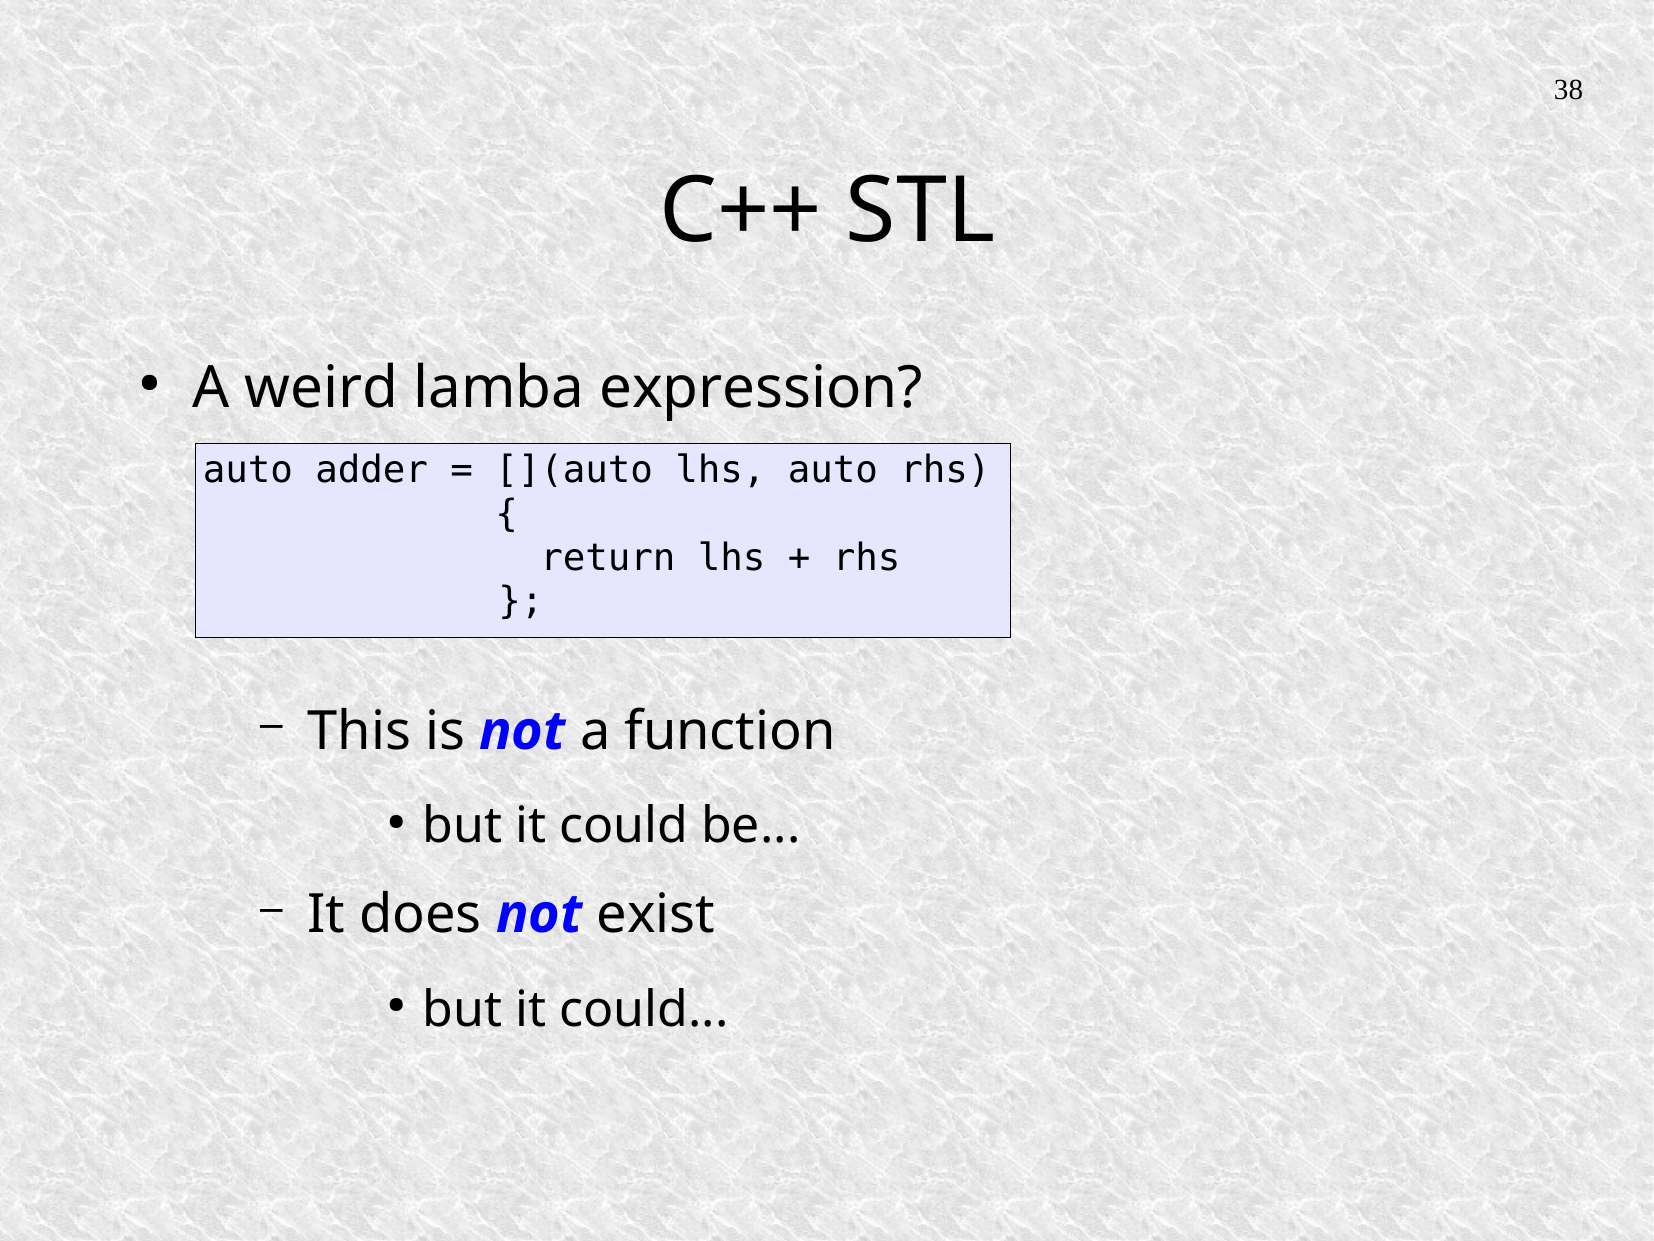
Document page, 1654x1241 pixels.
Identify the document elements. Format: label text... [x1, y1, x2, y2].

list A weird lamba expression? This is not a function but it could be... It does not exist but it could... [121, 344, 1534, 1148]
title C++ STL [121, 102, 1534, 311]
text_box [195, 443, 1011, 638]
picture [0, 0, 1654, 1241]
text_box auto adder = [](auto lhs, auto rhs) { return lhs + rhs }; [202, 448, 1053, 654]
